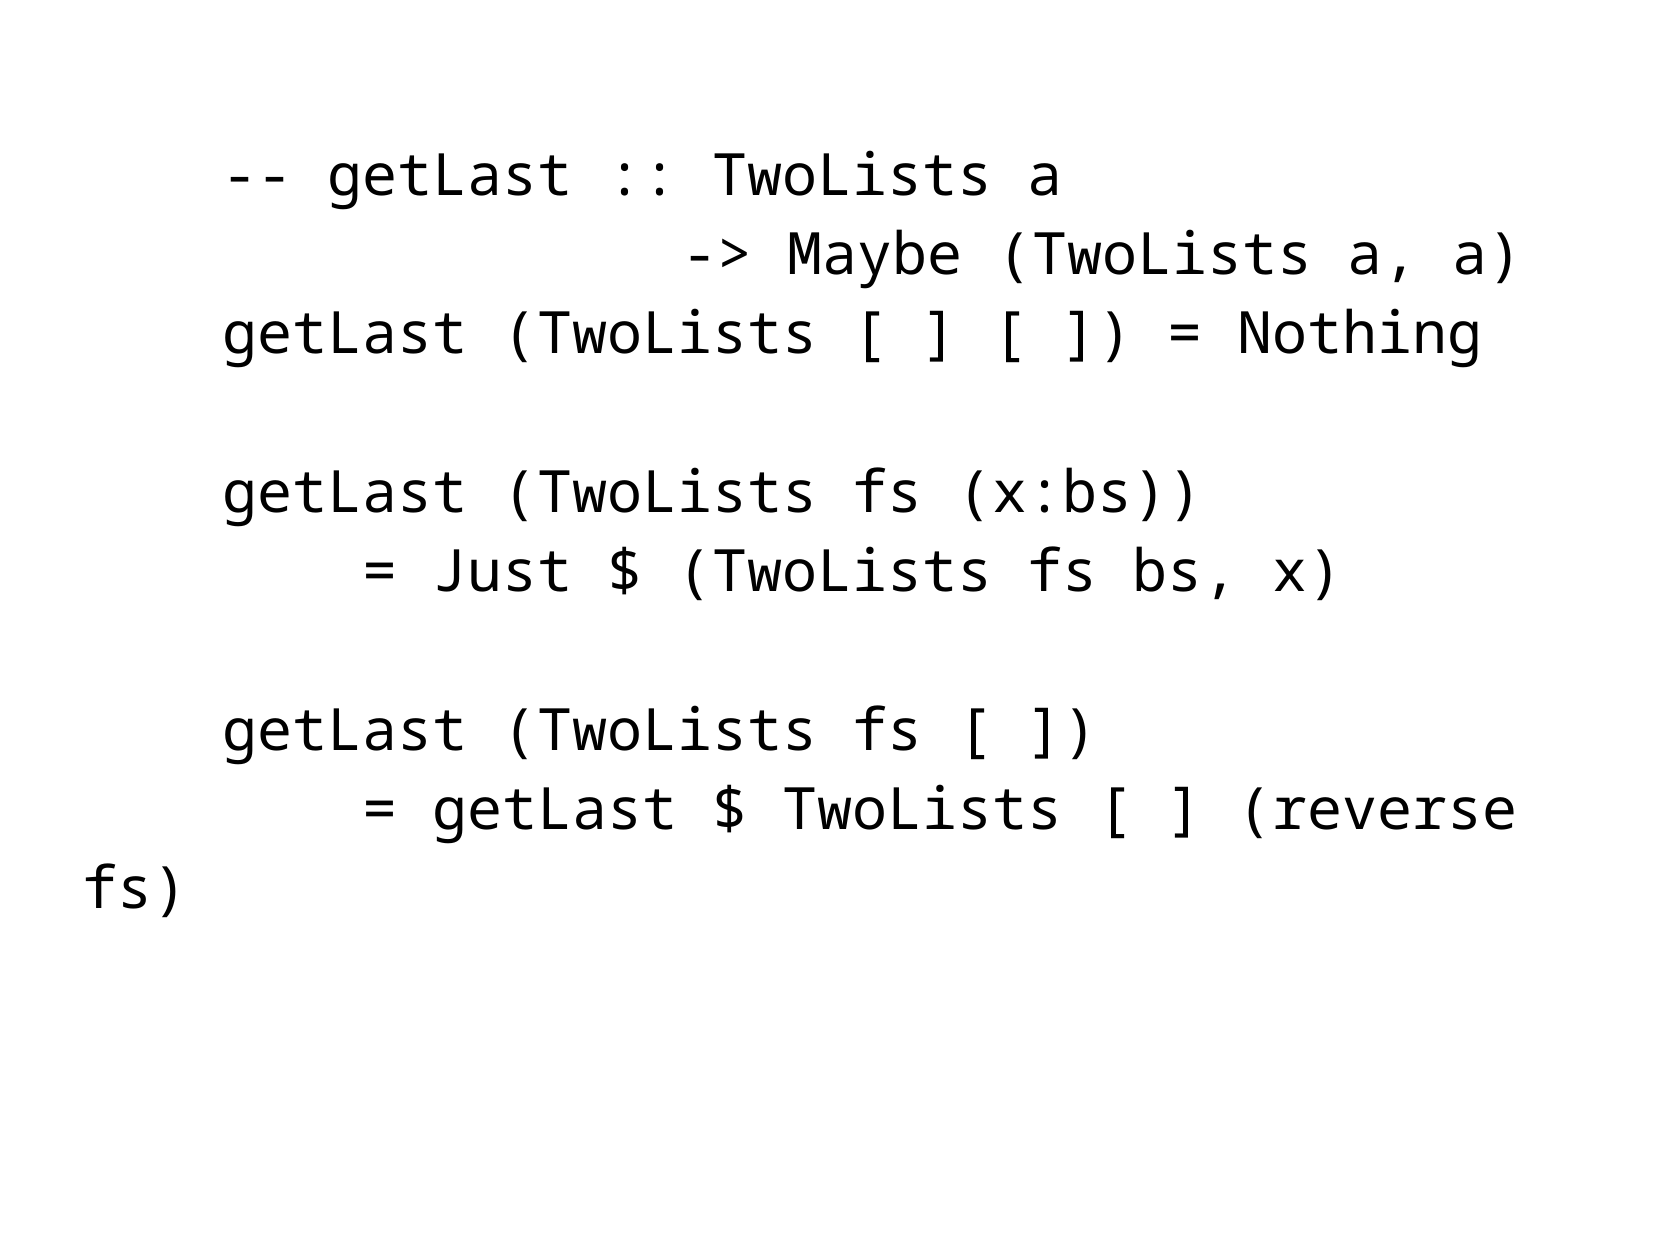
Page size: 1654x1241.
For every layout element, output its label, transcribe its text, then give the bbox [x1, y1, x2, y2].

subtitle -- getLast :: TwoLists a -> Maybe (TwoLists a, a) getLast (TwoLists [ ] [ ]) = Nothing getLast (TwoLists fs (x:bs)) = Just $ (TwoLists fs bs, x) getLast (TwoLists fs [ ]) = getLast $ TwoLists [ ] (reverse fs) [82, 49, 1571, 1010]
